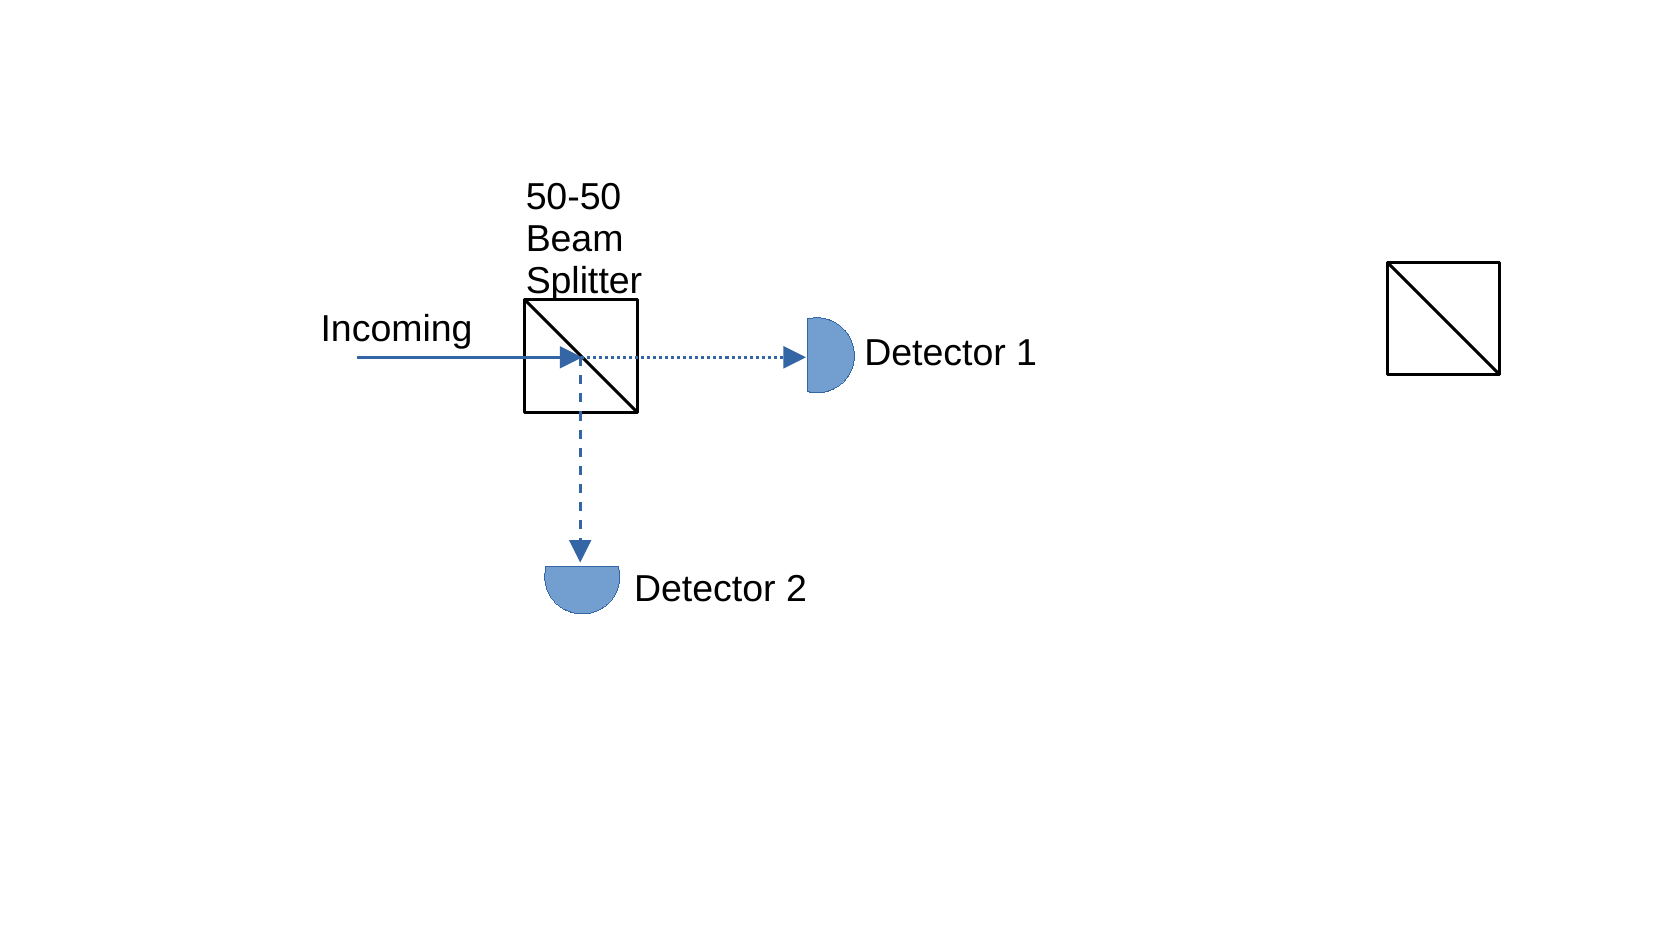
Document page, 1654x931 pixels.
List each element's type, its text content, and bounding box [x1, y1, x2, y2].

text_box Detector 2 [619, 560, 822, 618]
text_box [807, 317, 849, 393]
text_box Detector 1 [849, 324, 1053, 381]
text_box Incoming [305, 300, 488, 357]
text_box 50-50 Beam Splitter [511, 167, 658, 347]
text_box [544, 566, 619, 614]
